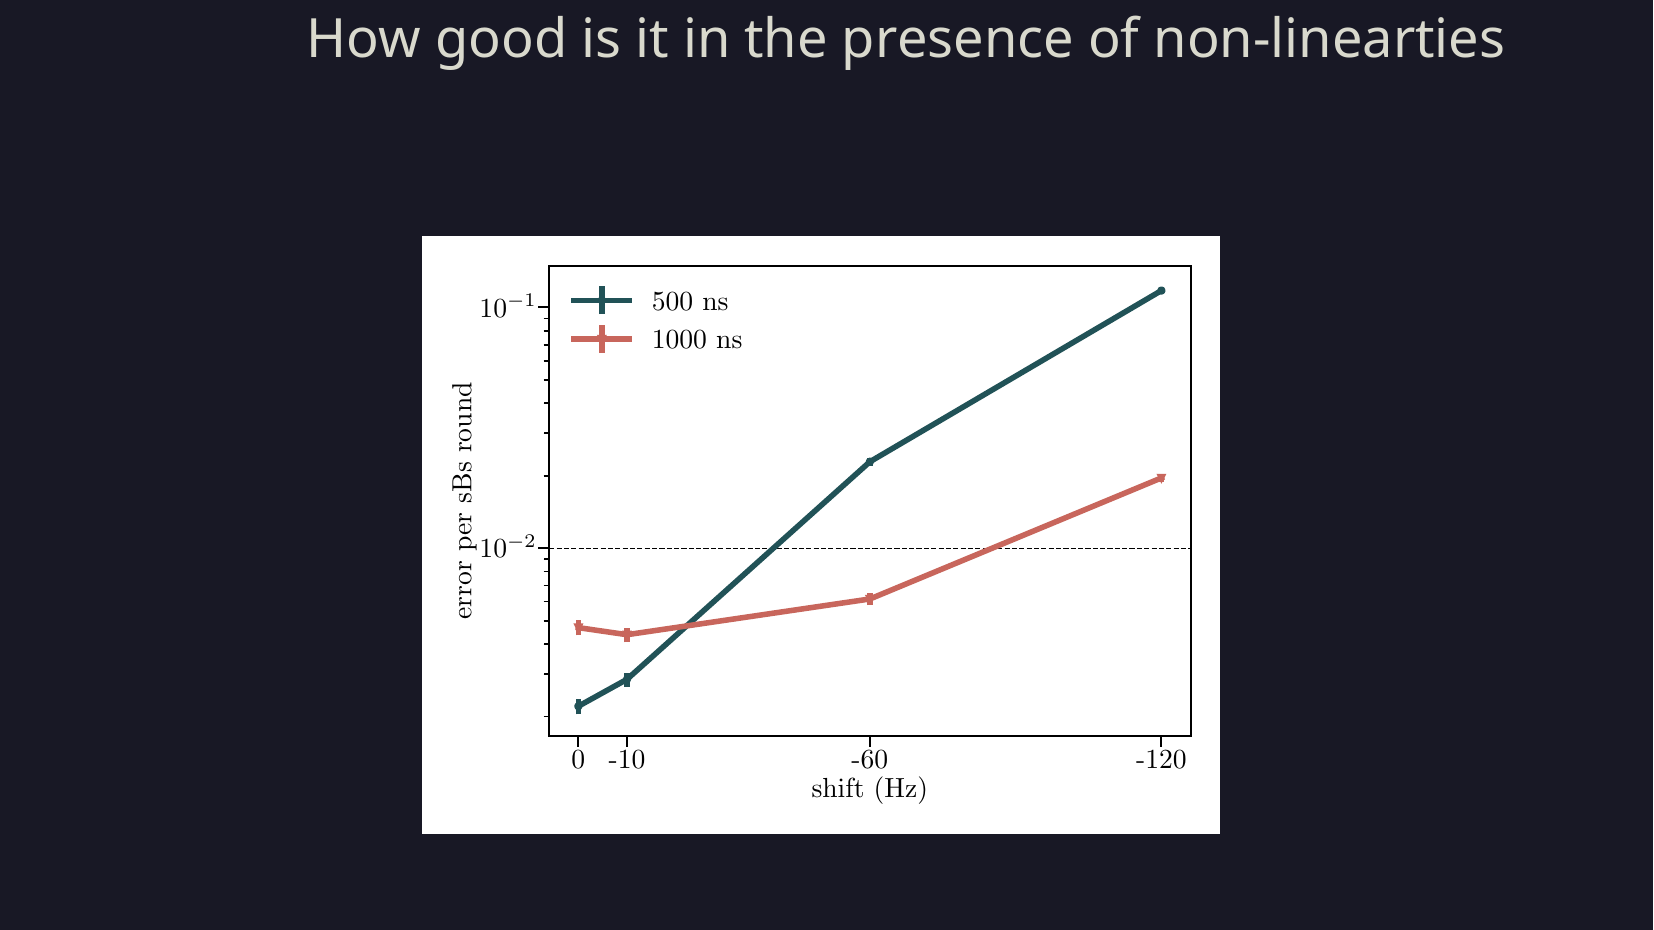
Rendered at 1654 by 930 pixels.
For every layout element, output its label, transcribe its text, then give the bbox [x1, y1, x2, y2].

picture [422, 235, 1221, 835]
text_box How good is it in the presence of non-linearties [306, 0, 1509, 75]
